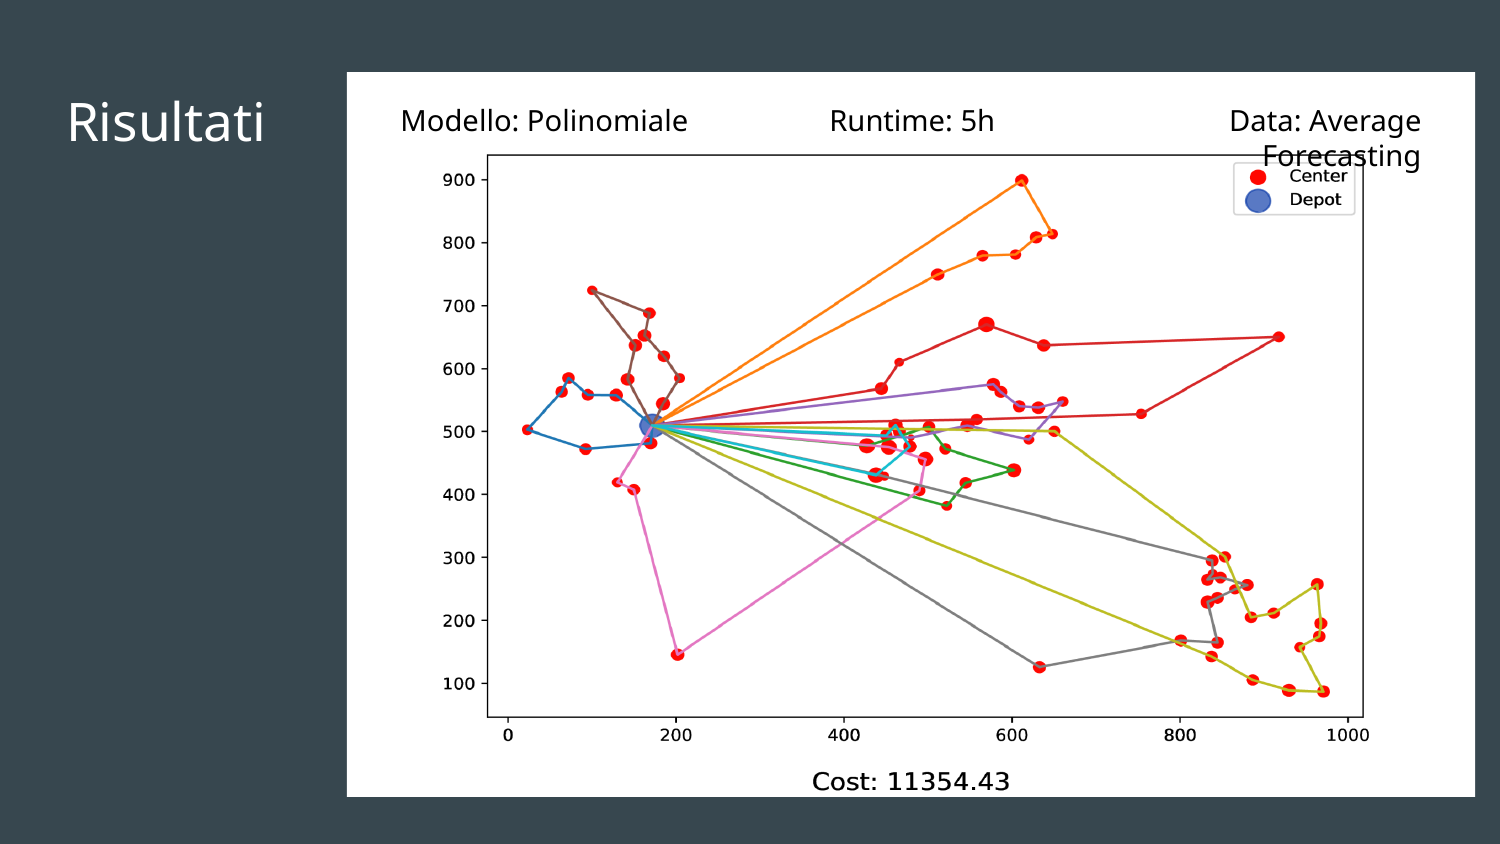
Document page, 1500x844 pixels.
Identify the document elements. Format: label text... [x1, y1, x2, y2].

title Risultati [51, 72, 346, 167]
picture [346, 72, 1476, 802]
text_box Modello: Polinomiale [385, 87, 788, 153]
text_box Data: Average Forecasting [1081, 87, 1437, 188]
text_box Runtime: 5h [788, 87, 1082, 153]
